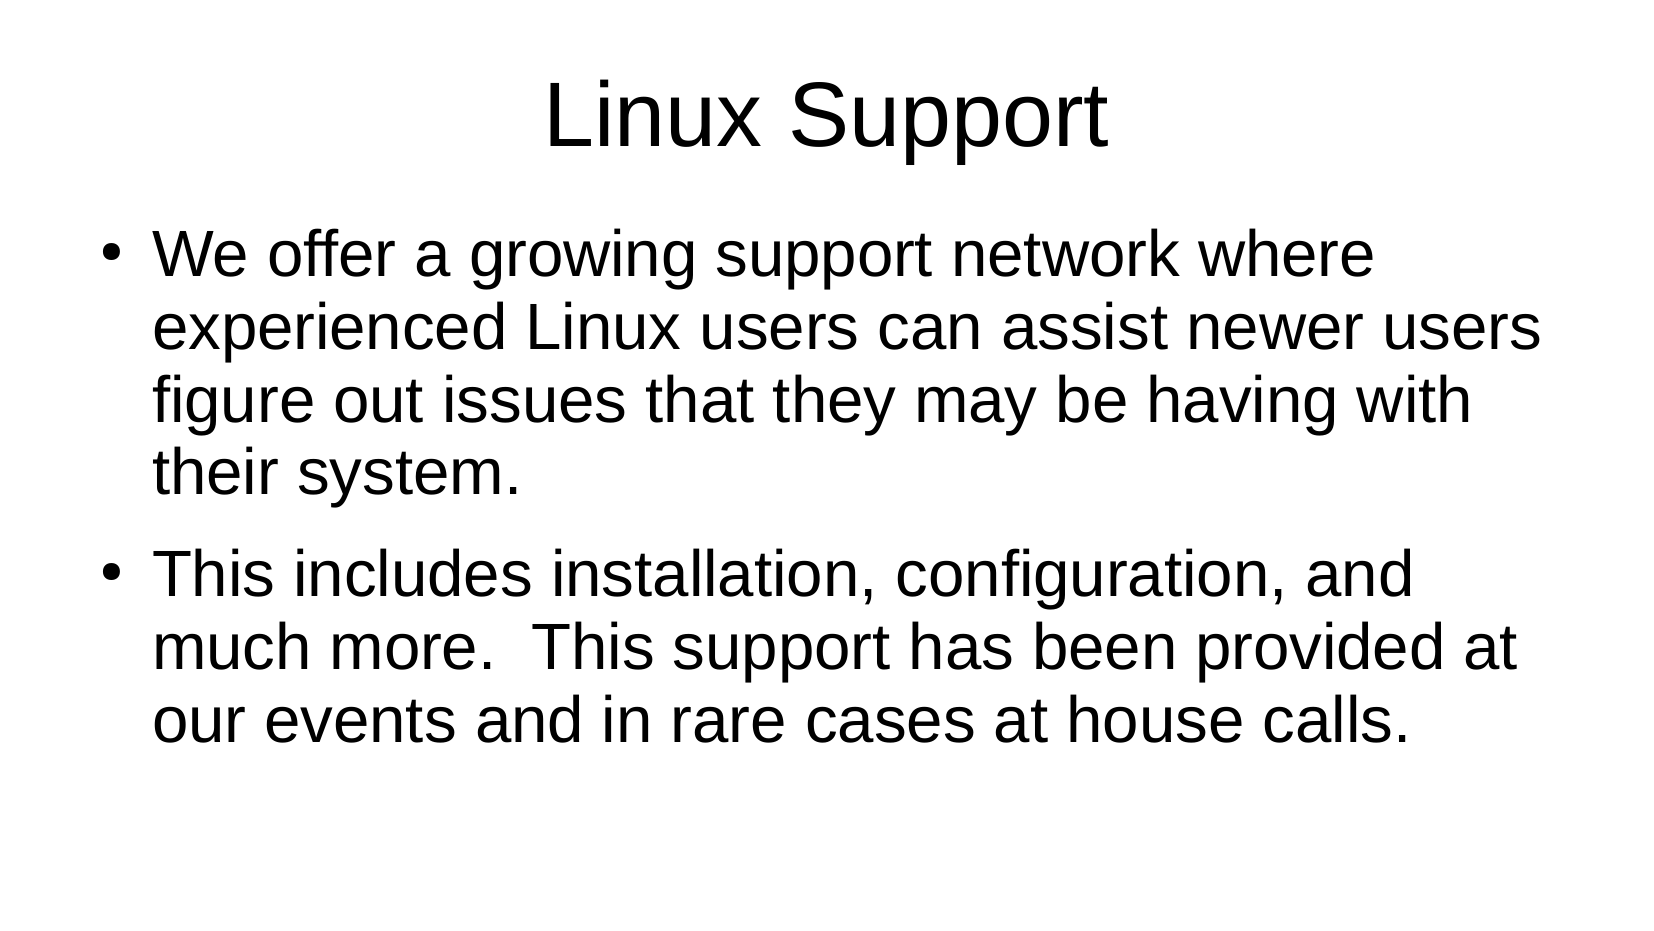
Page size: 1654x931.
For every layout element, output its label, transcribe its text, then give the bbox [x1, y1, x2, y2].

list We offer a growing support network where experienced Linux users can assist newer users figure out issues that they may be having with their system. This includes installation, configuration, and much more. This support has been provided at our events and in rare cases at house calls. [82, 217, 1571, 758]
title Linux Support [82, 37, 1571, 193]
